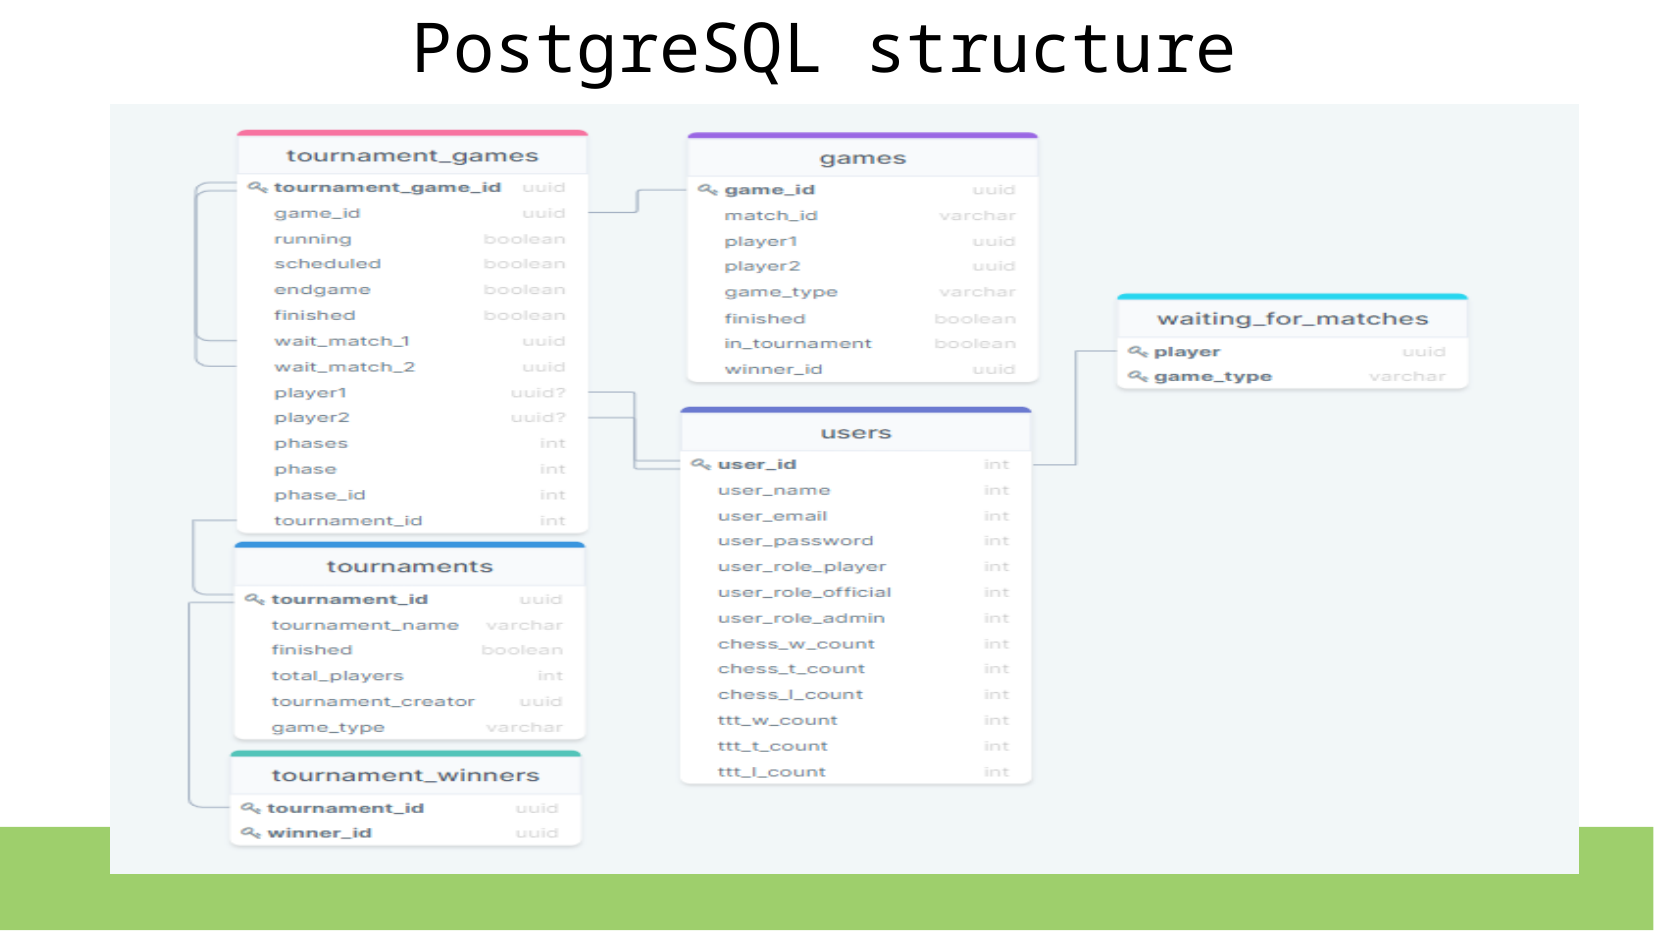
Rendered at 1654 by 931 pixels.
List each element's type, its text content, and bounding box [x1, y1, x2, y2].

picture [110, 104, 1579, 874]
title PostgreSQL structure [86, 0, 1563, 120]
